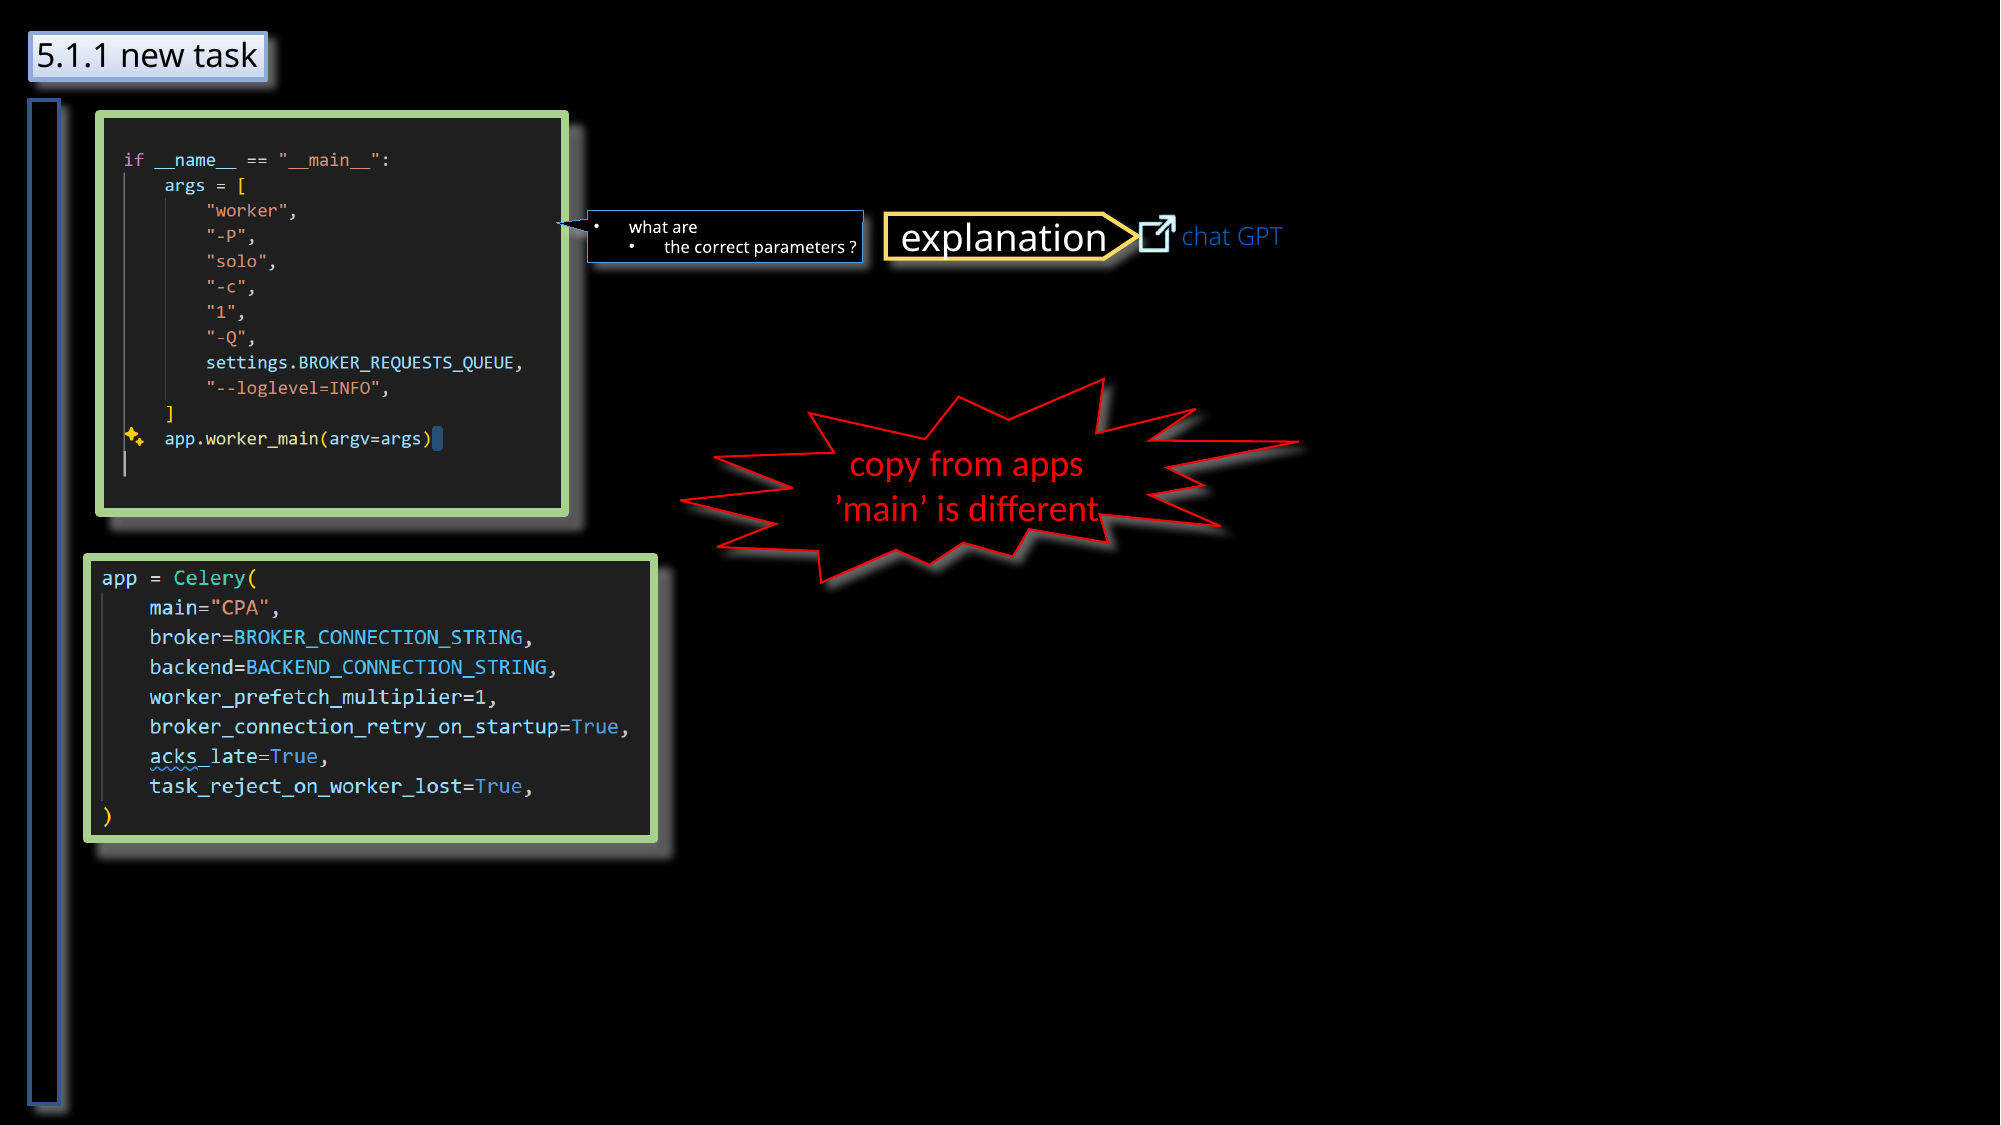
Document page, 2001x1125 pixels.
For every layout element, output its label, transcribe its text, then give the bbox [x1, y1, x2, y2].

text_box what are the correct parameters ? [556, 210, 864, 263]
picture [103, 118, 562, 509]
picture [1134, 210, 1180, 257]
title 5.1.1 new task [30, 33, 266, 80]
text_box copy from apps ’main’ is different [680, 378, 1299, 583]
text_box chat GPT [1166, 212, 1299, 262]
text_box explanation [885, 213, 1138, 259]
picture [90, 561, 650, 835]
text_box [29, 100, 60, 1105]
